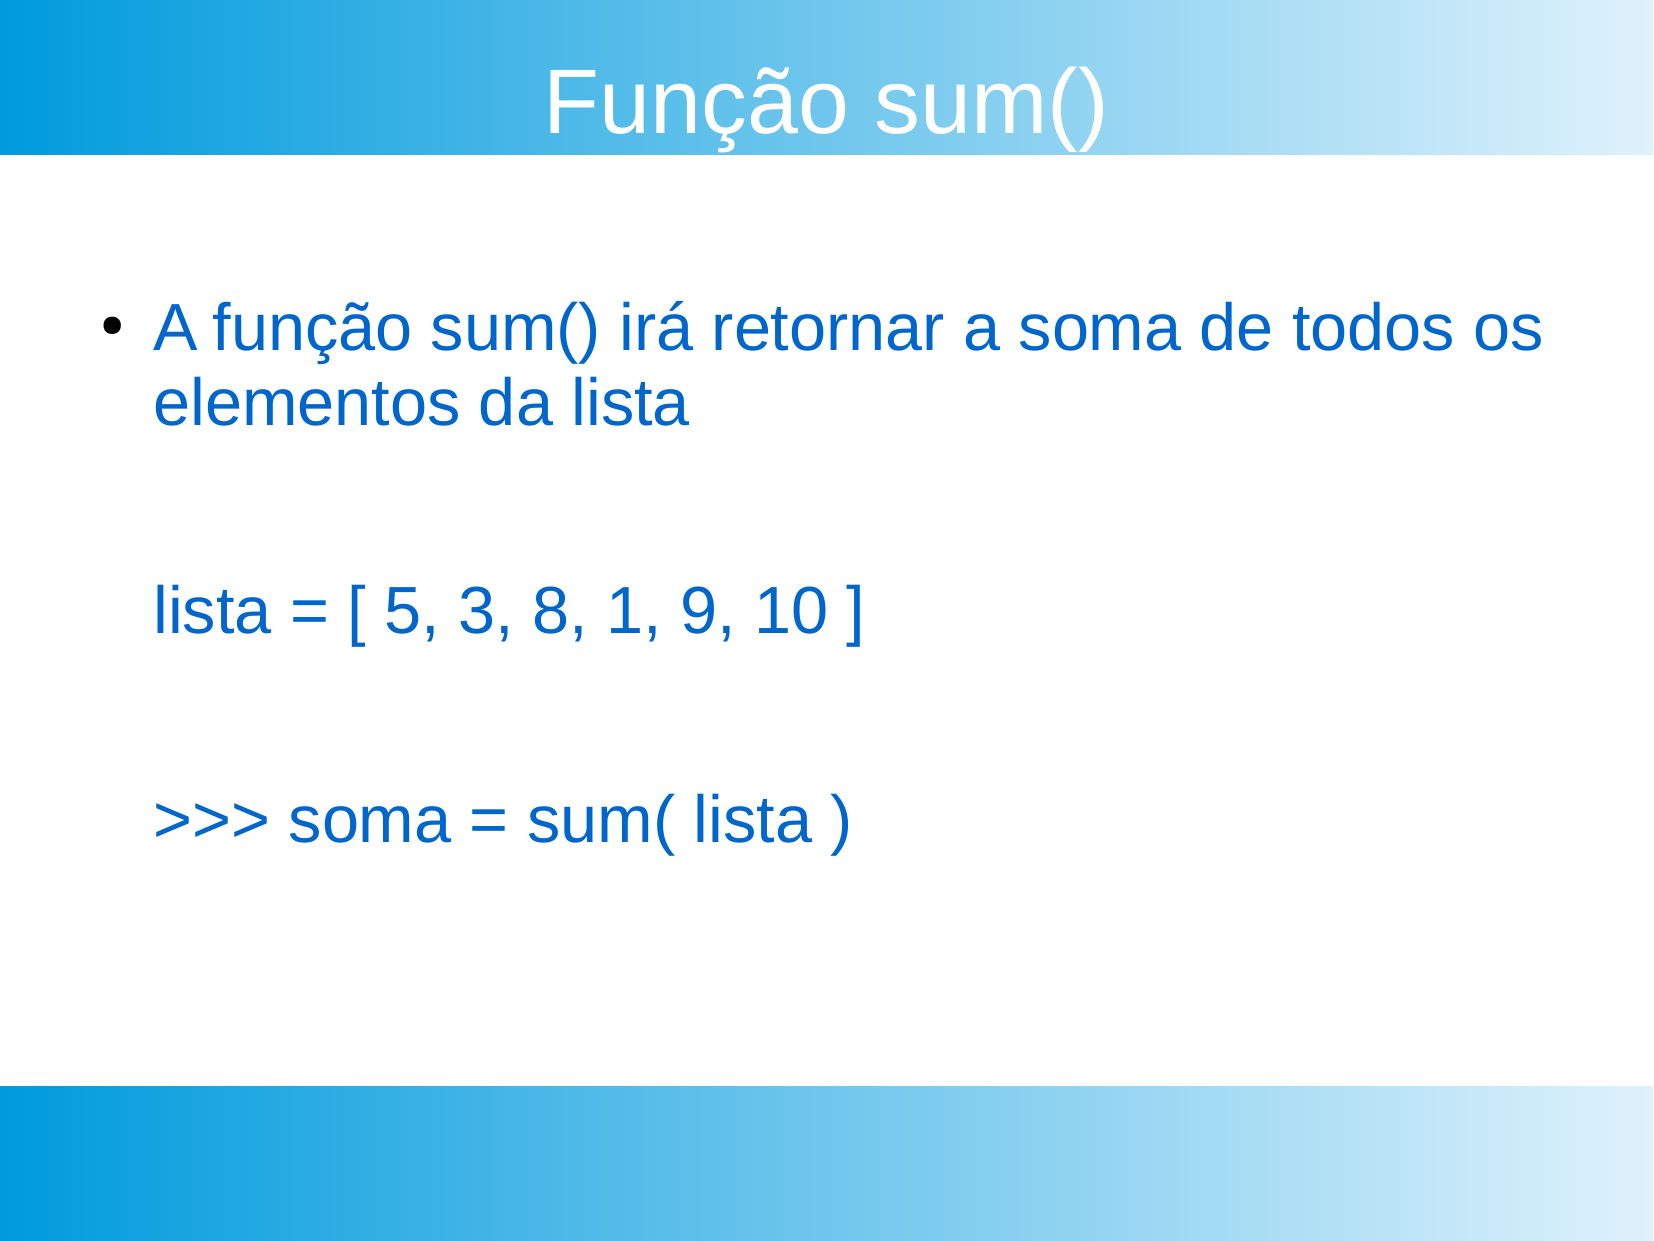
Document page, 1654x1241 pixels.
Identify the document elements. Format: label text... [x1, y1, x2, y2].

list A função sum() irá retornar a soma de todos os elementos da lista lista = [ 5, 3, 8, 1, 9, 10 ] >>> soma = sum( lista ) [82, 290, 1571, 1010]
title Função sum() [82, 49, 1571, 155]
